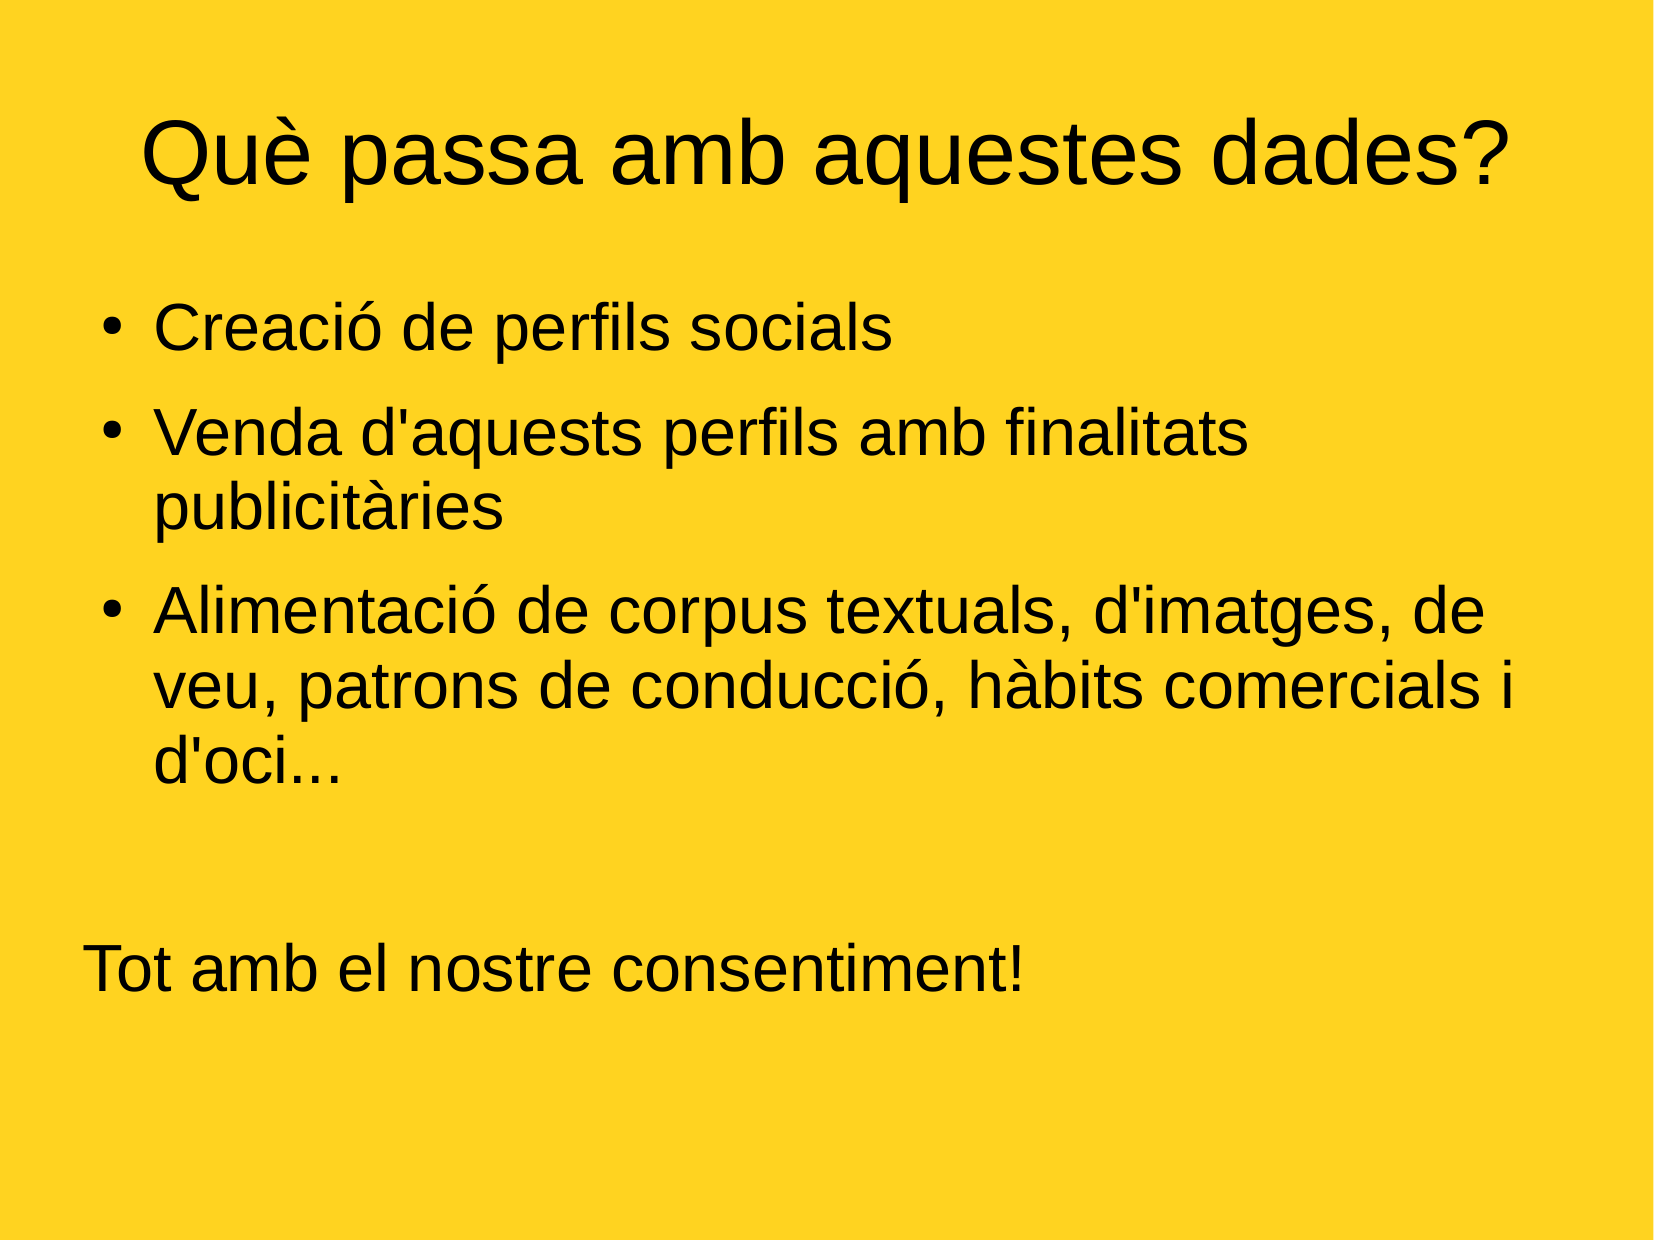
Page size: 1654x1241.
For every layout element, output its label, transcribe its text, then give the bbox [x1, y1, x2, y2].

title Què passa amb aquestes dades? [82, 49, 1571, 257]
list Creació de perfils socials Venda d'aquests perfils amb finalitats publicitàries Alimentació de corpus textuals, d'imatges, de veu, patrons de conducció, hàbits comercials i d'oci... Tot amb el nostre consentiment! [82, 290, 1571, 1010]
